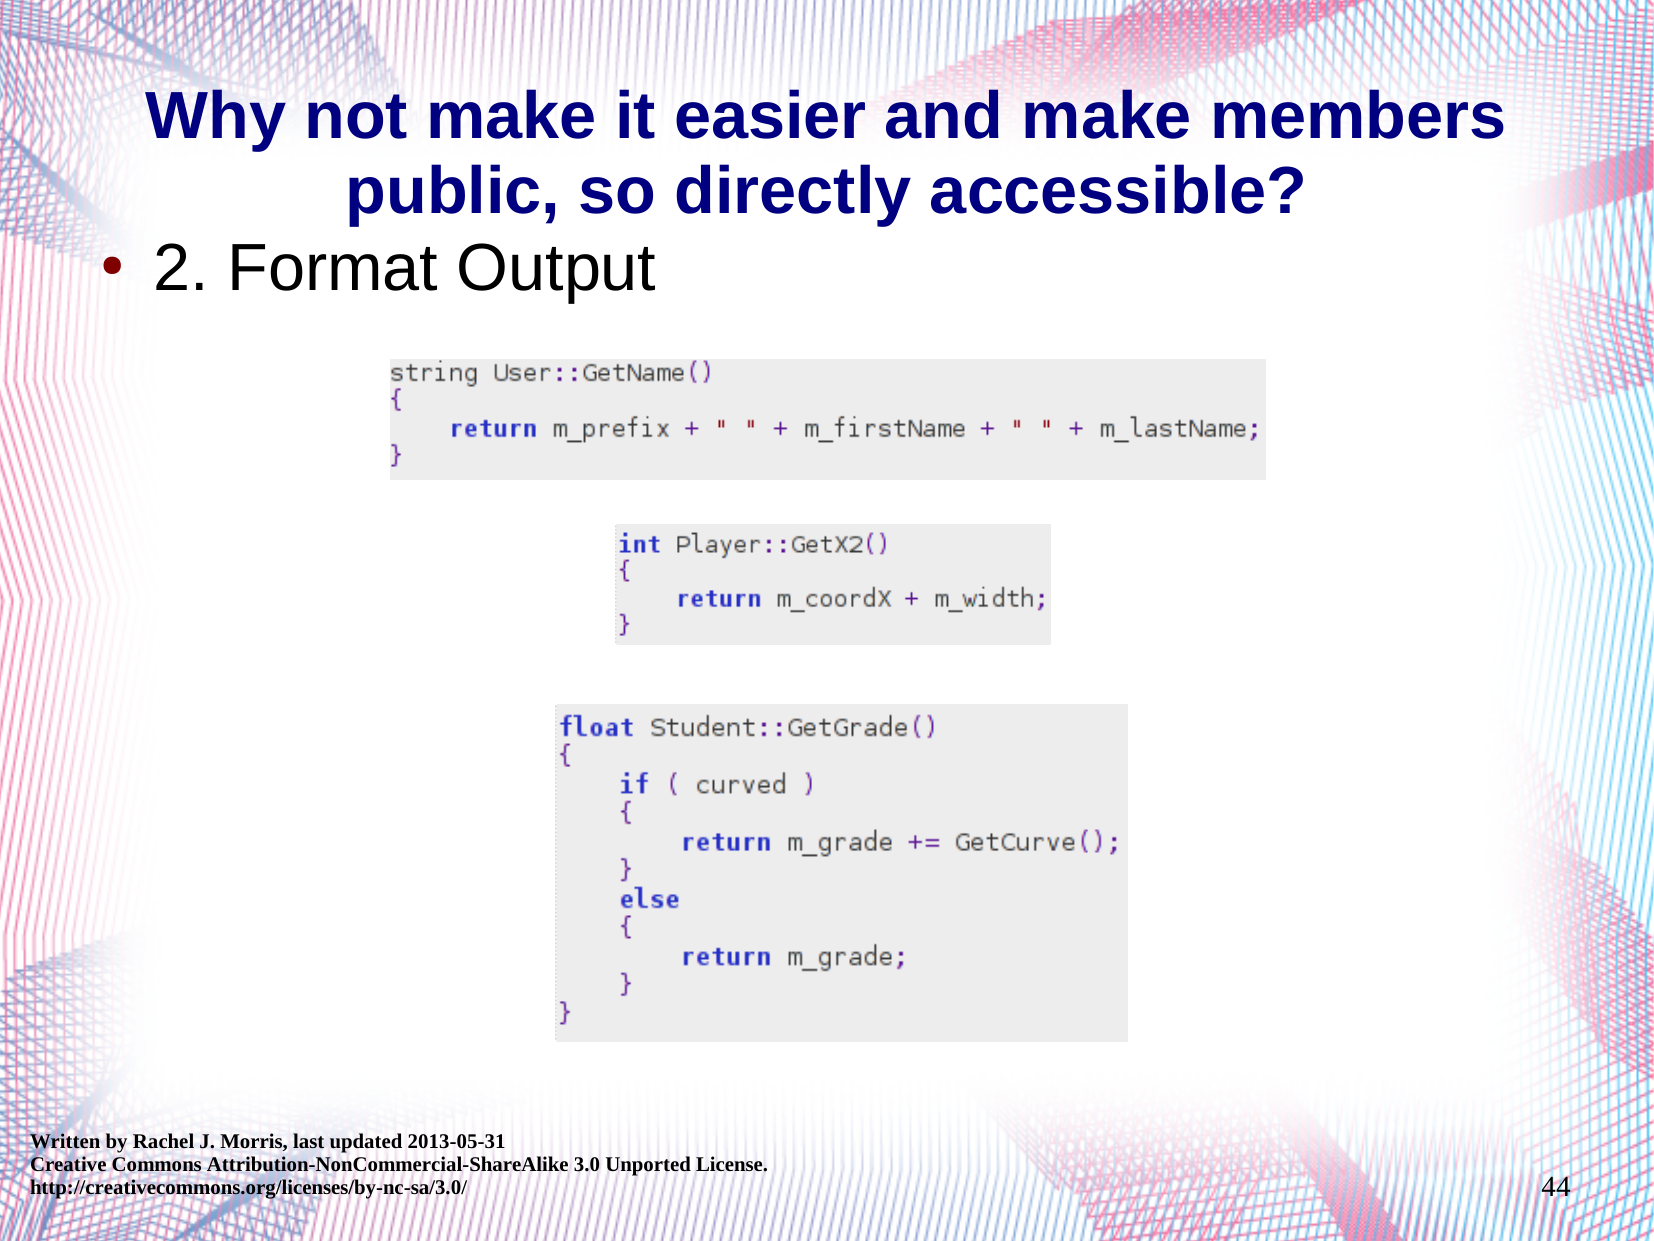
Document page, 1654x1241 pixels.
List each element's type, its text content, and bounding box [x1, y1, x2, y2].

title Why not make it easier and make members public, so directly accessible? [82, 49, 1571, 230]
picture [0, 0, 1654, 1241]
list 2. Format Output [82, 230, 1571, 496]
